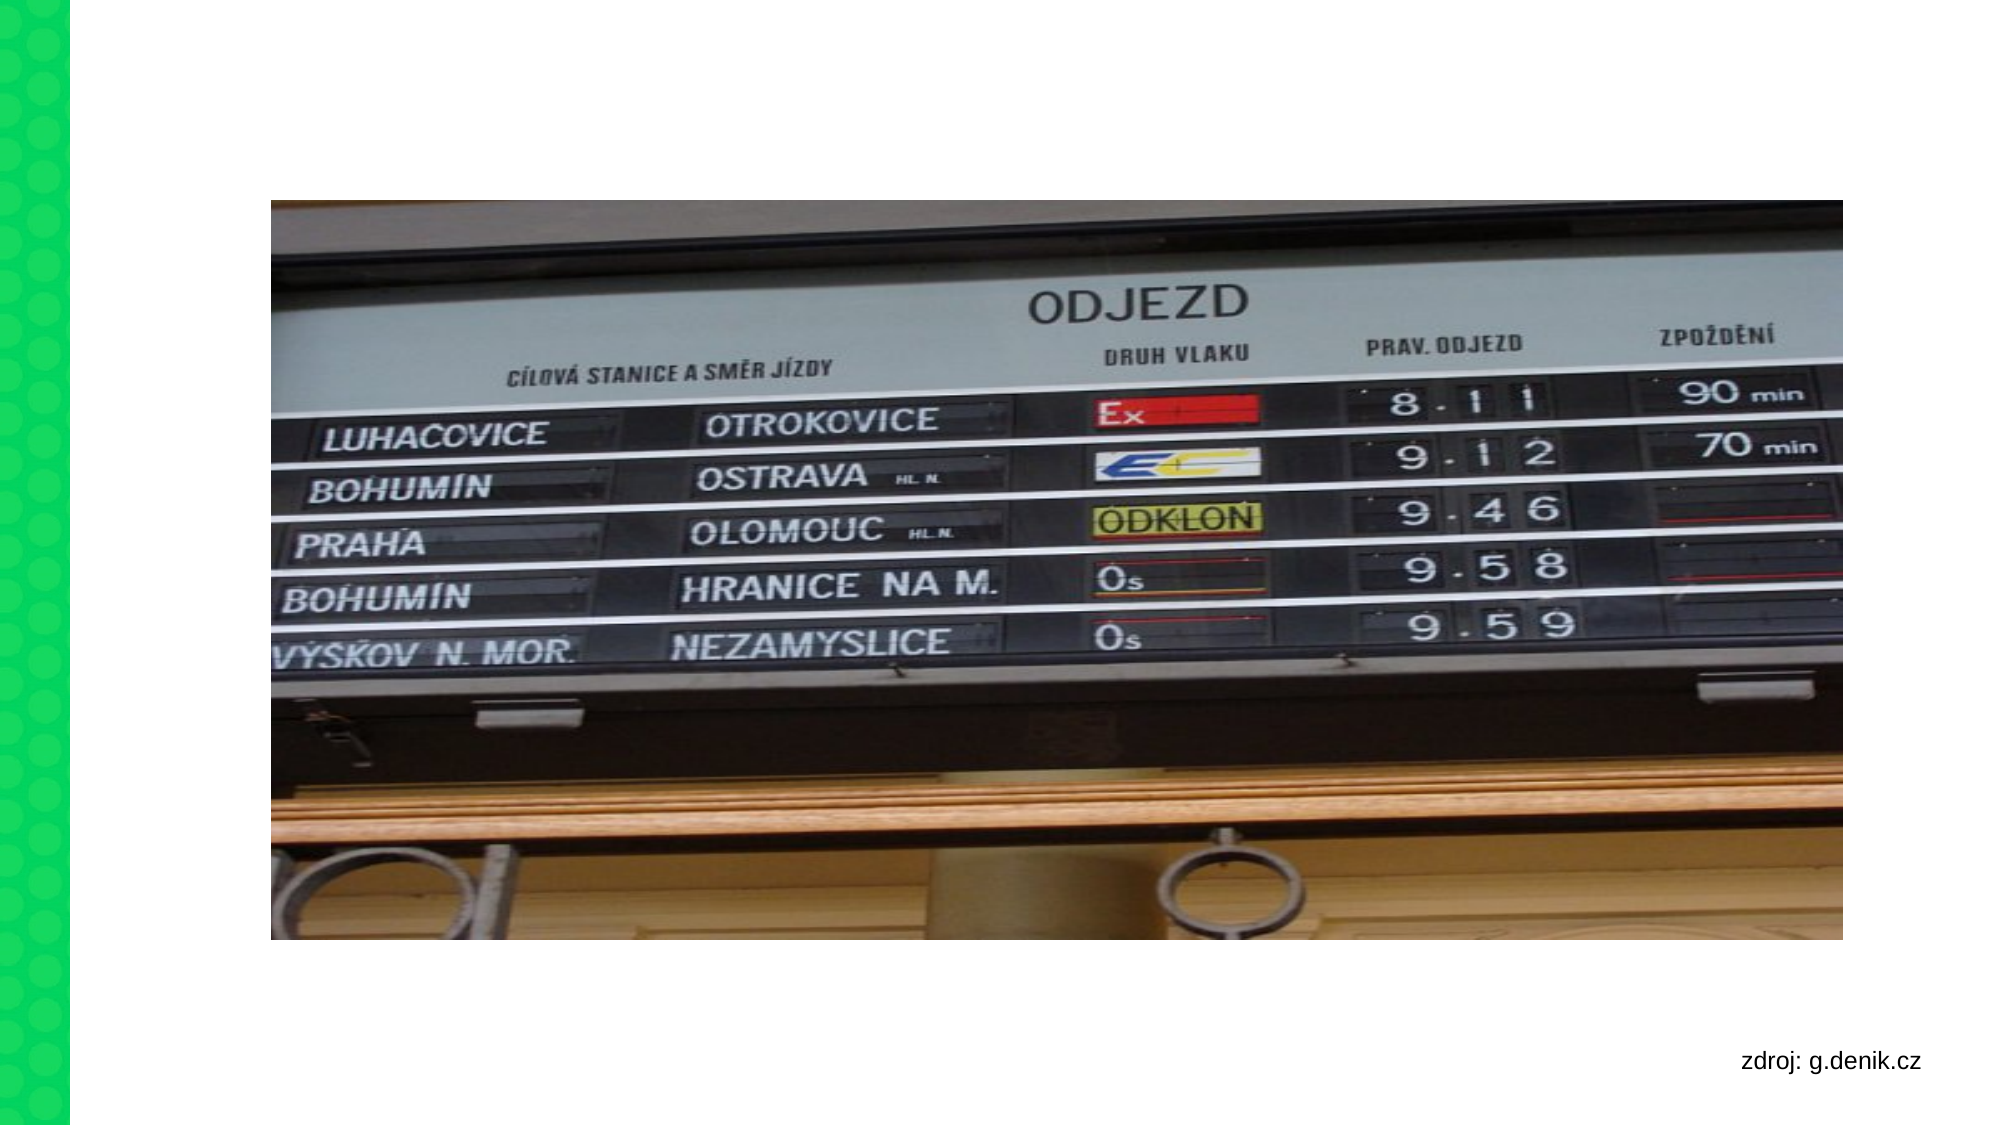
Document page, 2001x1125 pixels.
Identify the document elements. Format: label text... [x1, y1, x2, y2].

picture [0, 0, 81, 1125]
picture [271, 200, 1843, 940]
text_box zdroj: g.denik.cz [1488, 1039, 1938, 1083]
